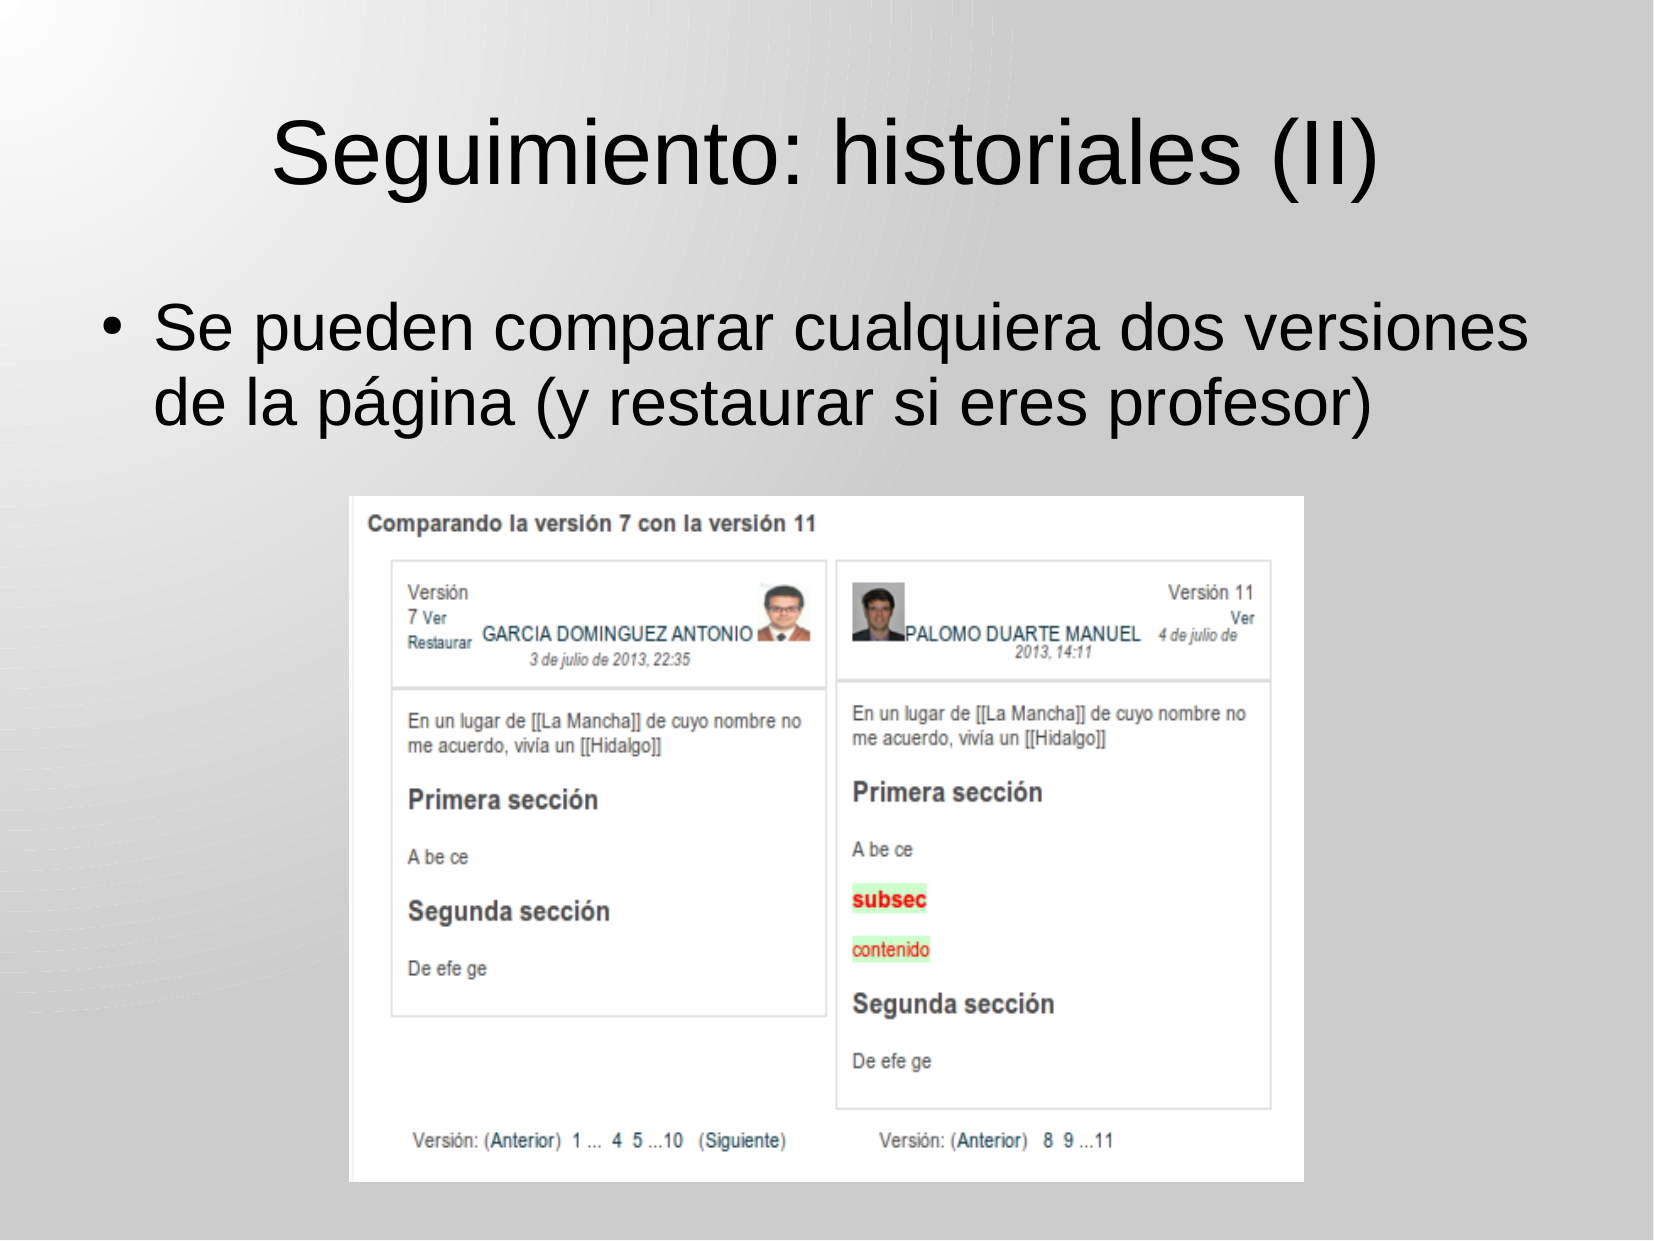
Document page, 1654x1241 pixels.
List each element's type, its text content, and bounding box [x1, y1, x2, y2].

picture [349, 496, 1304, 1182]
title Seguimiento: historiales (II) [82, 49, 1571, 257]
list Se pueden comparar cualquiera dos versiones de la página (y restaurar si eres profesor) [82, 290, 1538, 1109]
